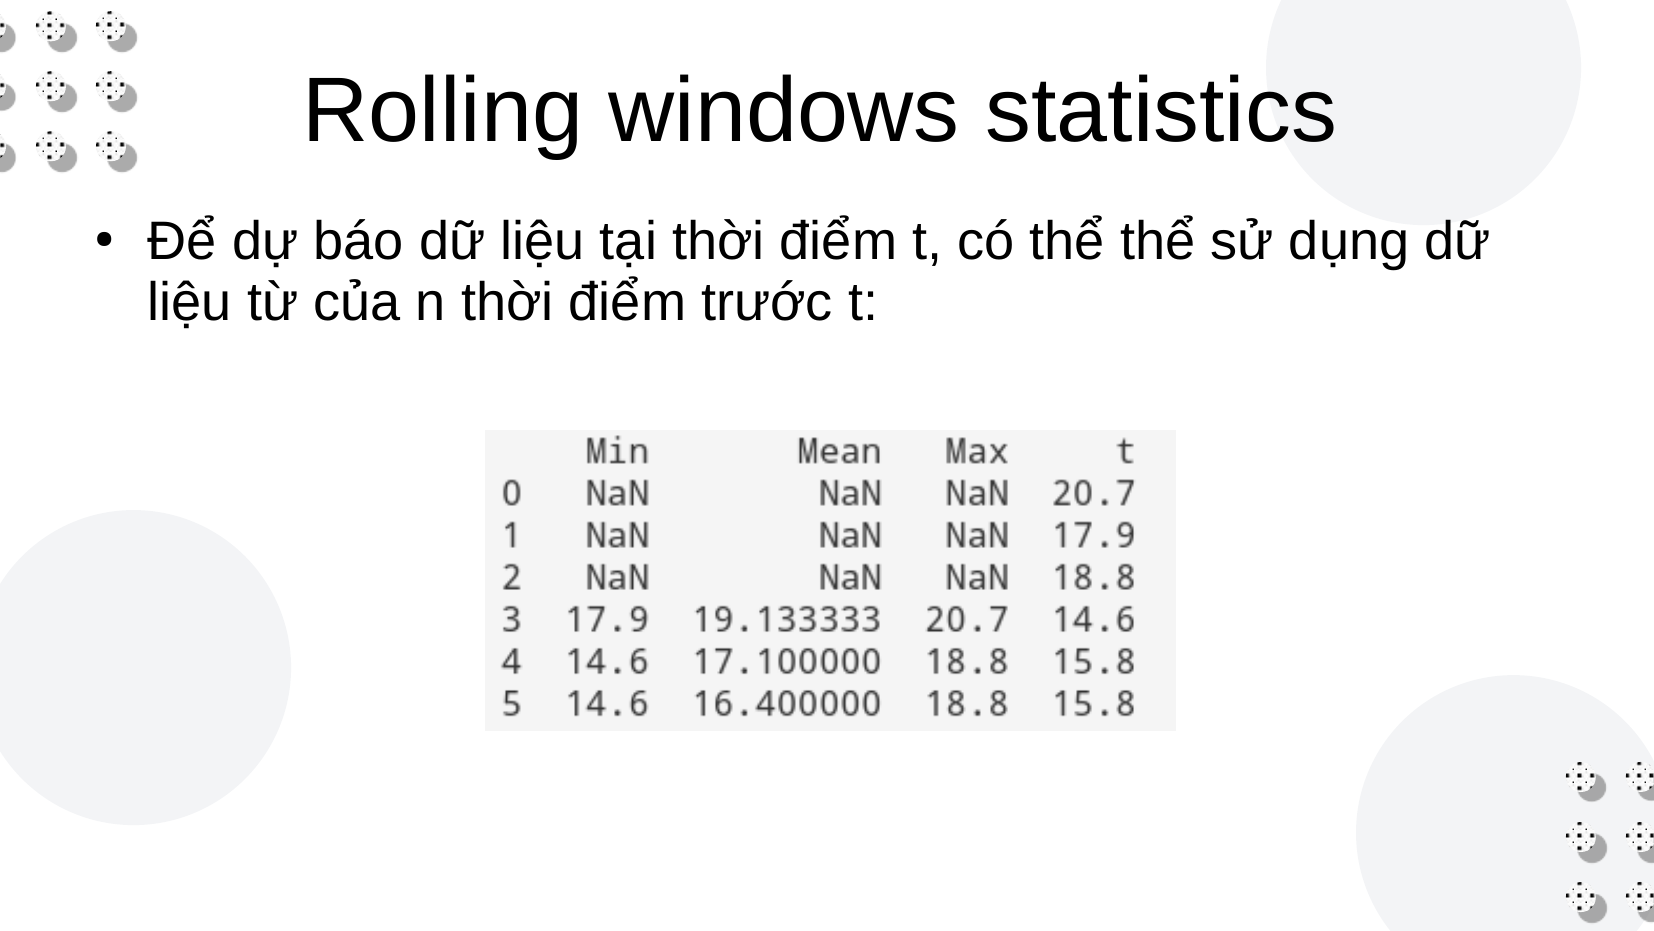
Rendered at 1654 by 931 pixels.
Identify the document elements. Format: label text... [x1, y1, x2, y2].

picture [1565, 821, 1596, 853]
picture [1625, 821, 1654, 853]
picture [0, 74, 6, 99]
picture [1625, 761, 1654, 792]
picture [1565, 882, 1596, 913]
picture [35, 131, 67, 162]
title Rolling windows statistics [76, 32, 1565, 188]
picture [35, 71, 66, 102]
picture [1565, 761, 1596, 793]
picture [1625, 881, 1654, 912]
picture [95, 11, 126, 32]
picture [0, 14, 6, 39]
picture [485, 430, 1176, 731]
picture [35, 11, 66, 42]
list Để dự báo dữ liệu tại thời điểm t, có thể thể sử dụng dữ liệu từ của n thời điểm trước t: [76, 210, 1565, 863]
picture [0, 134, 7, 159]
